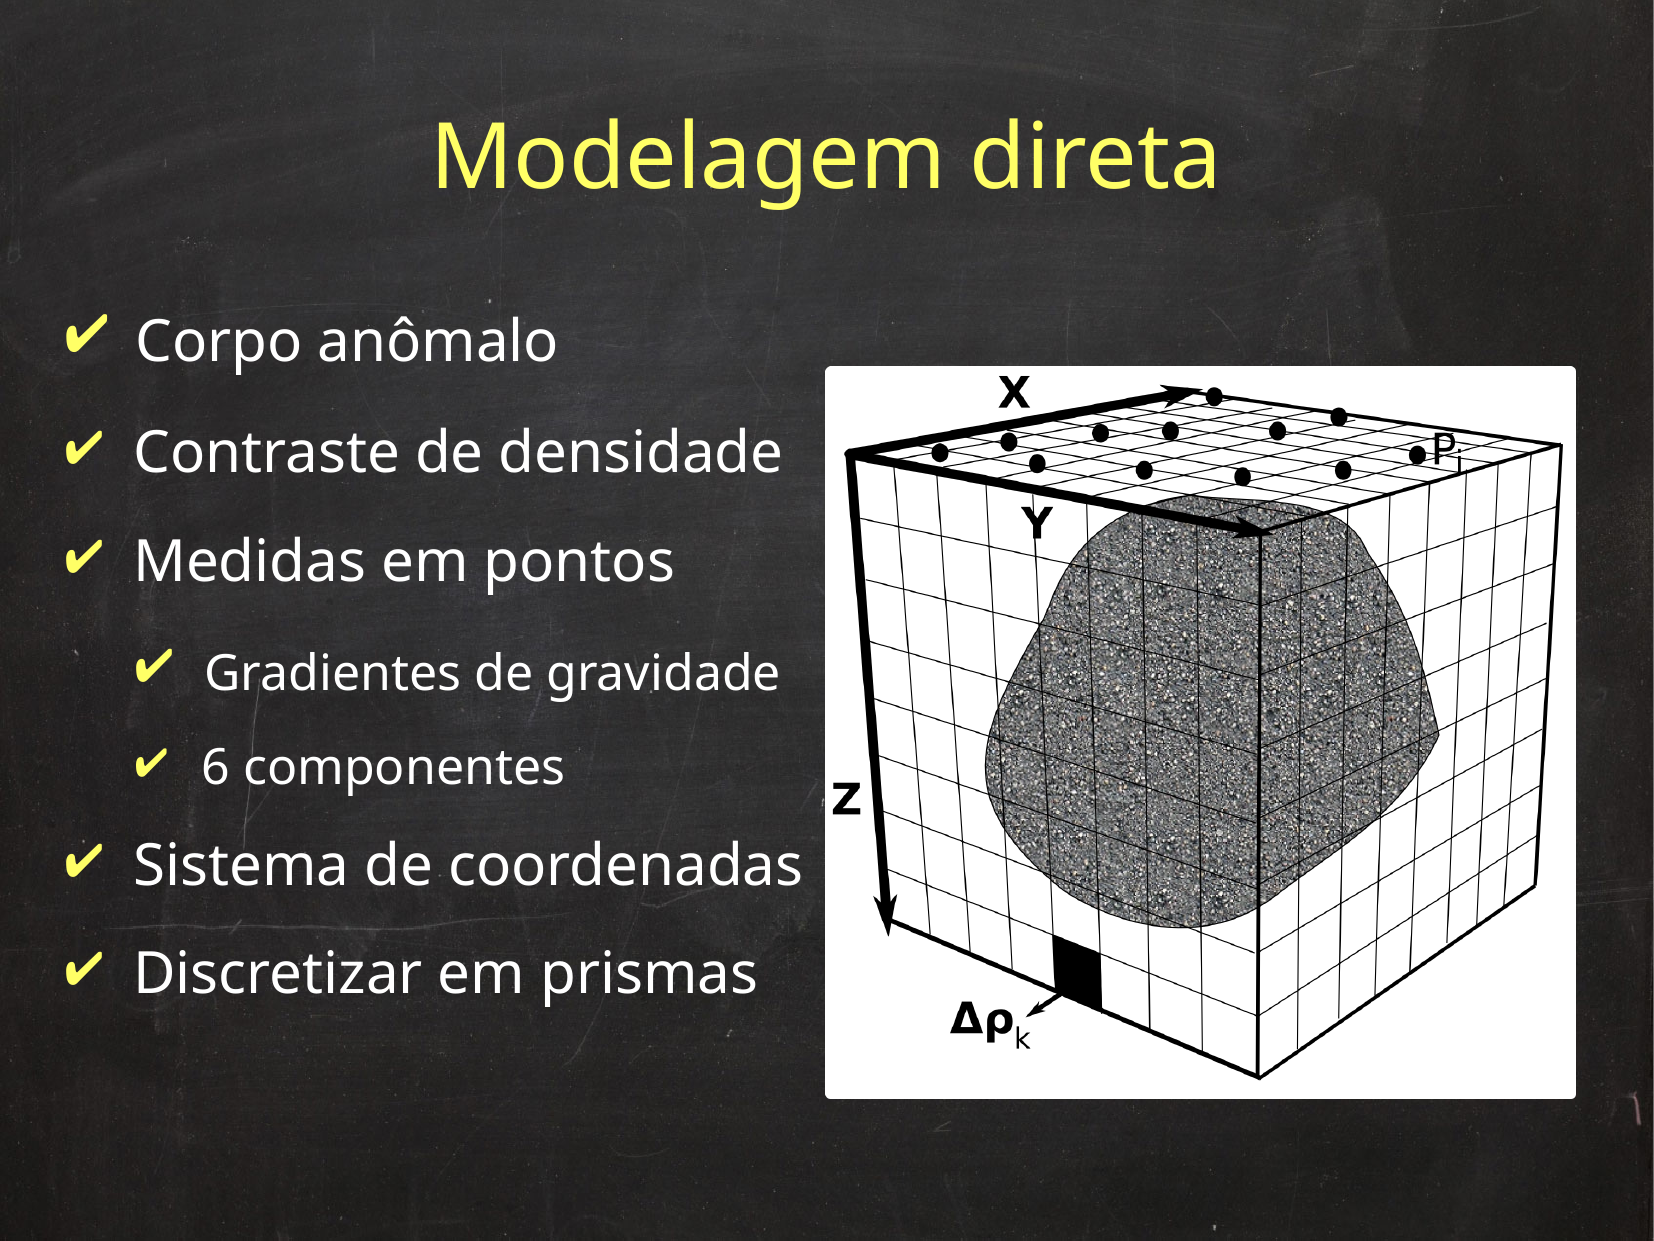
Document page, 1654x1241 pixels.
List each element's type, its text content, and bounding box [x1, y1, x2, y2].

title Modelagem direta [82, 56, 1571, 250]
list Corpo anômalo Contraste de densidade Medidas em pontos Gradientes de gravidade 6 componentes Sistema de coordenadas Discretizar em prismas [47, 290, 1536, 1238]
picture [0, 0, 1654, 1241]
